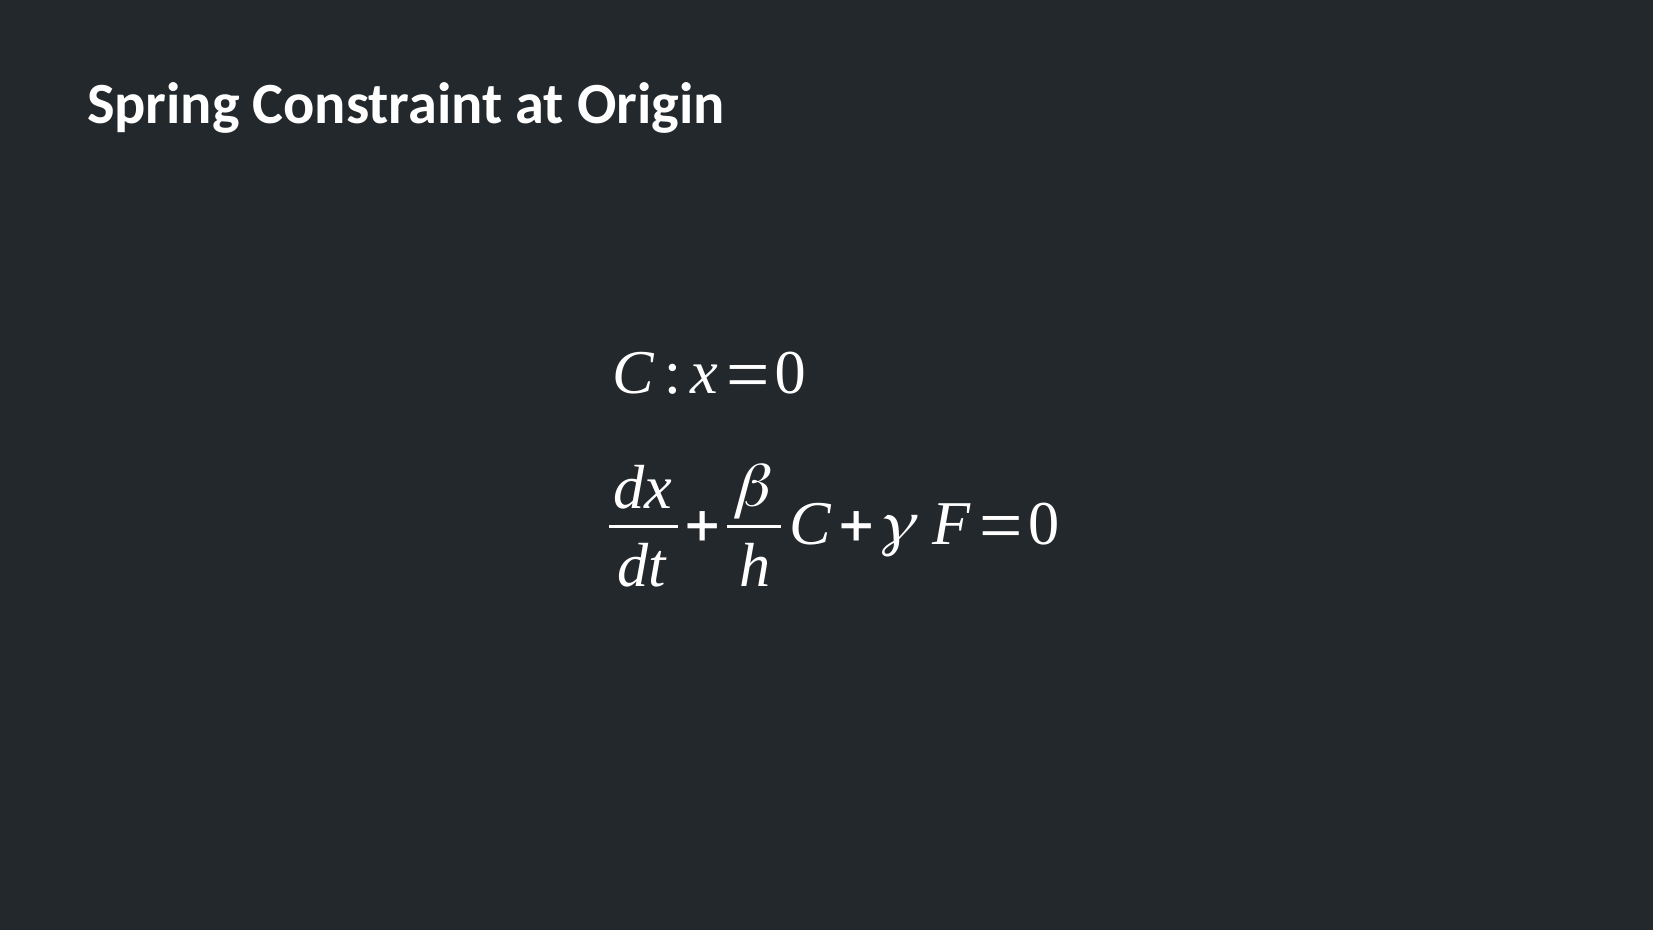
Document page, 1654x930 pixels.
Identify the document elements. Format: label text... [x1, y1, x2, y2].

chart [600, 452, 1066, 601]
chart [605, 337, 813, 407]
text_box Spring Constraint at Origin [72, 72, 1363, 221]
